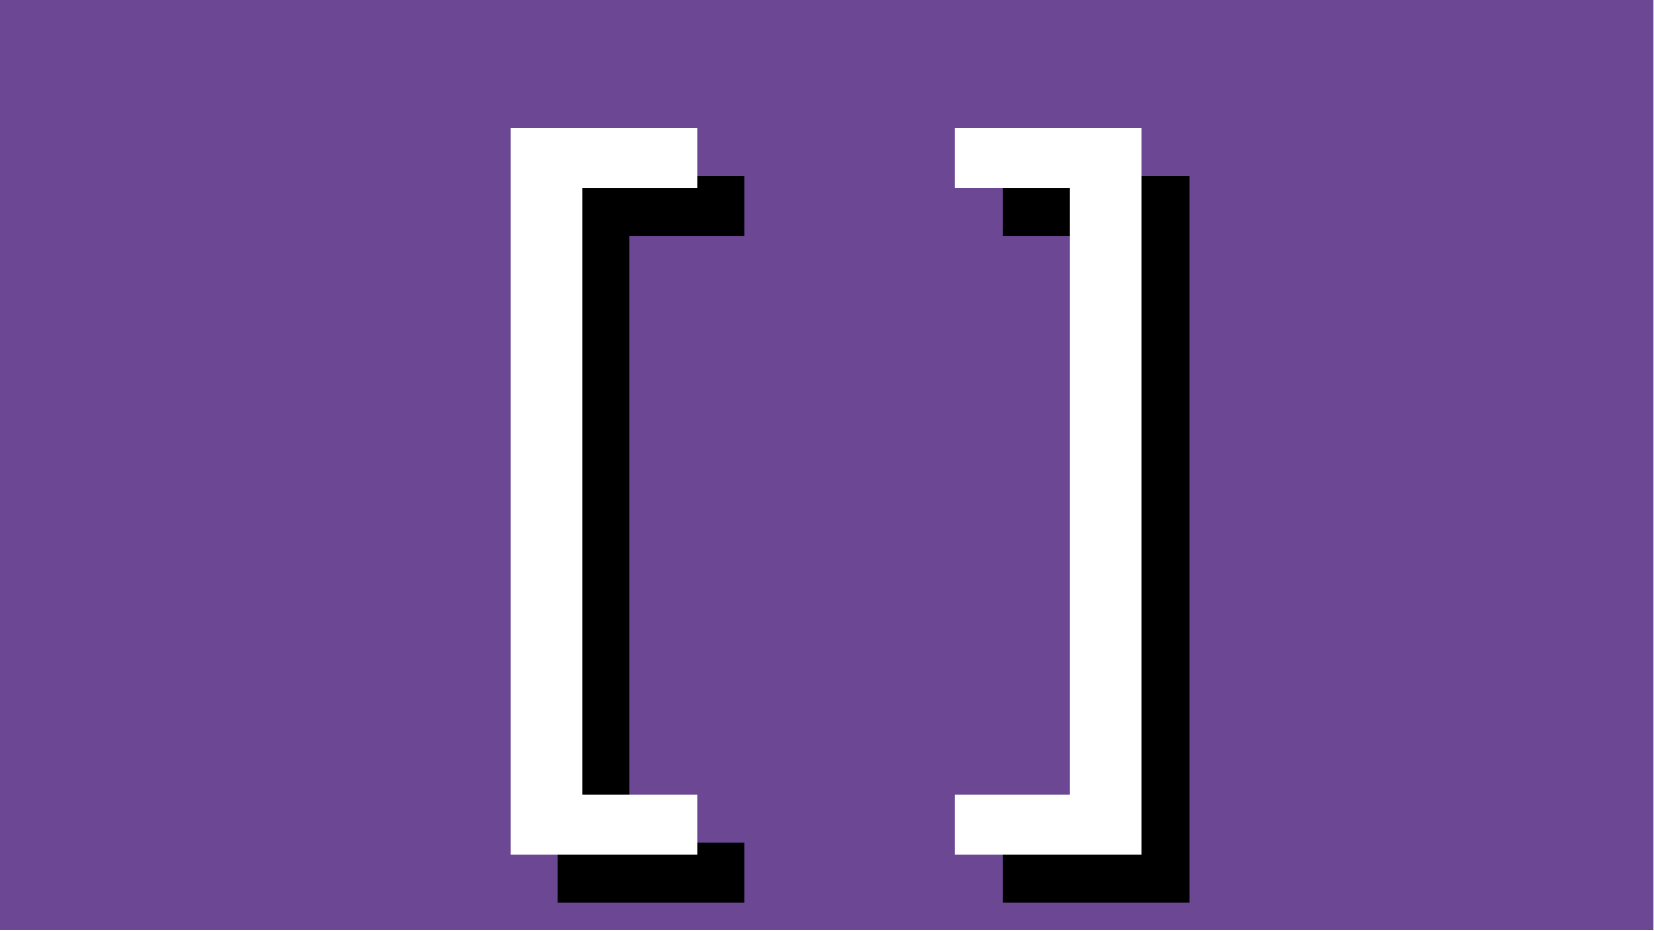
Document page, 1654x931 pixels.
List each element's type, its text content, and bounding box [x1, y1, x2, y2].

subtitle [ ] [414, 0, 1240, 868]
